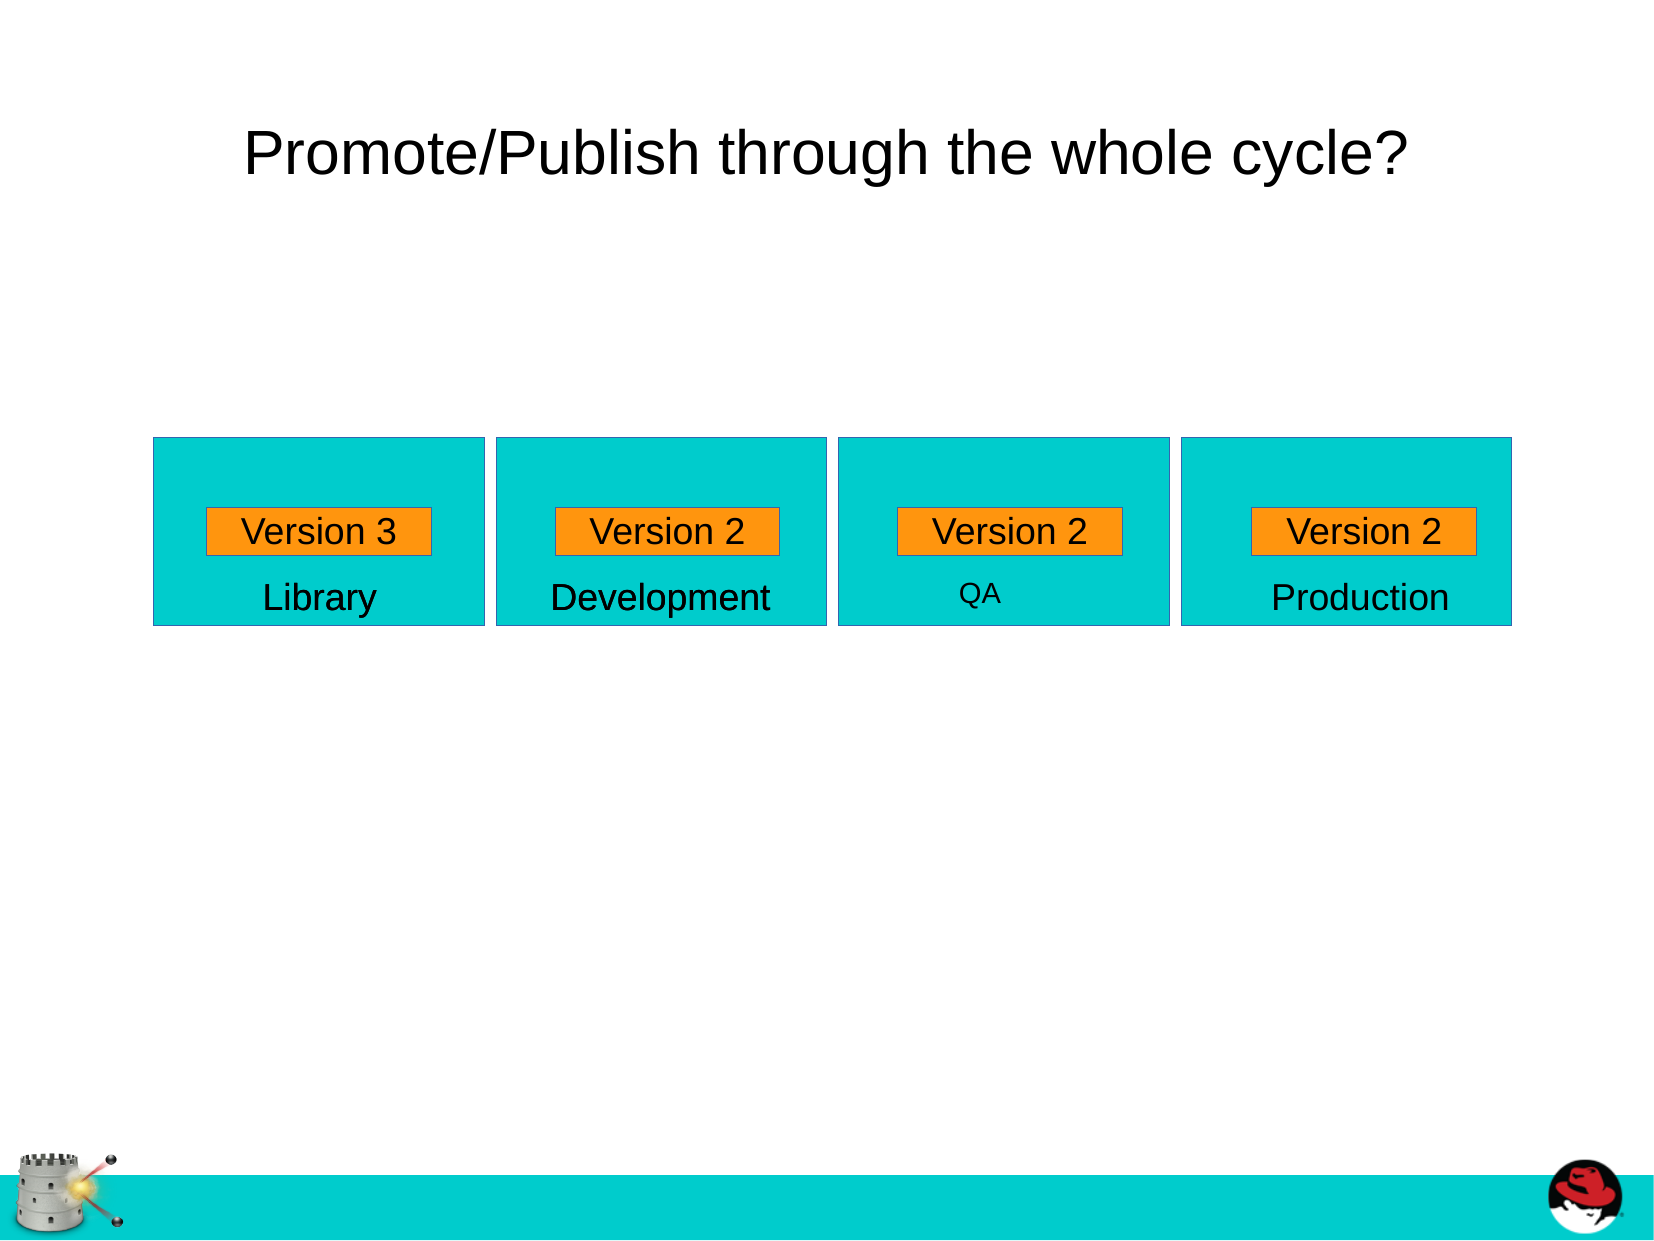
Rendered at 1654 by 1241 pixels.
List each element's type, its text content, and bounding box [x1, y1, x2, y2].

text_box Version 2 [1251, 507, 1477, 556]
text_box [1181, 437, 1512, 626]
text_box Production [1256, 569, 1465, 626]
text_box [496, 437, 827, 626]
picture [1547, 1157, 1630, 1235]
text_box Version 3 [206, 507, 432, 556]
text_box QA [878, 569, 1144, 626]
text_box Version 2 [897, 507, 1123, 556]
text_box Version 2 [555, 507, 780, 556]
text_box [838, 437, 1170, 626]
text_box Development [535, 569, 786, 626]
text_box [153, 437, 485, 626]
picture [5, 1138, 130, 1241]
title Promote/Publish through the whole cycle? [82, 49, 1571, 257]
text_box Library [248, 569, 392, 626]
